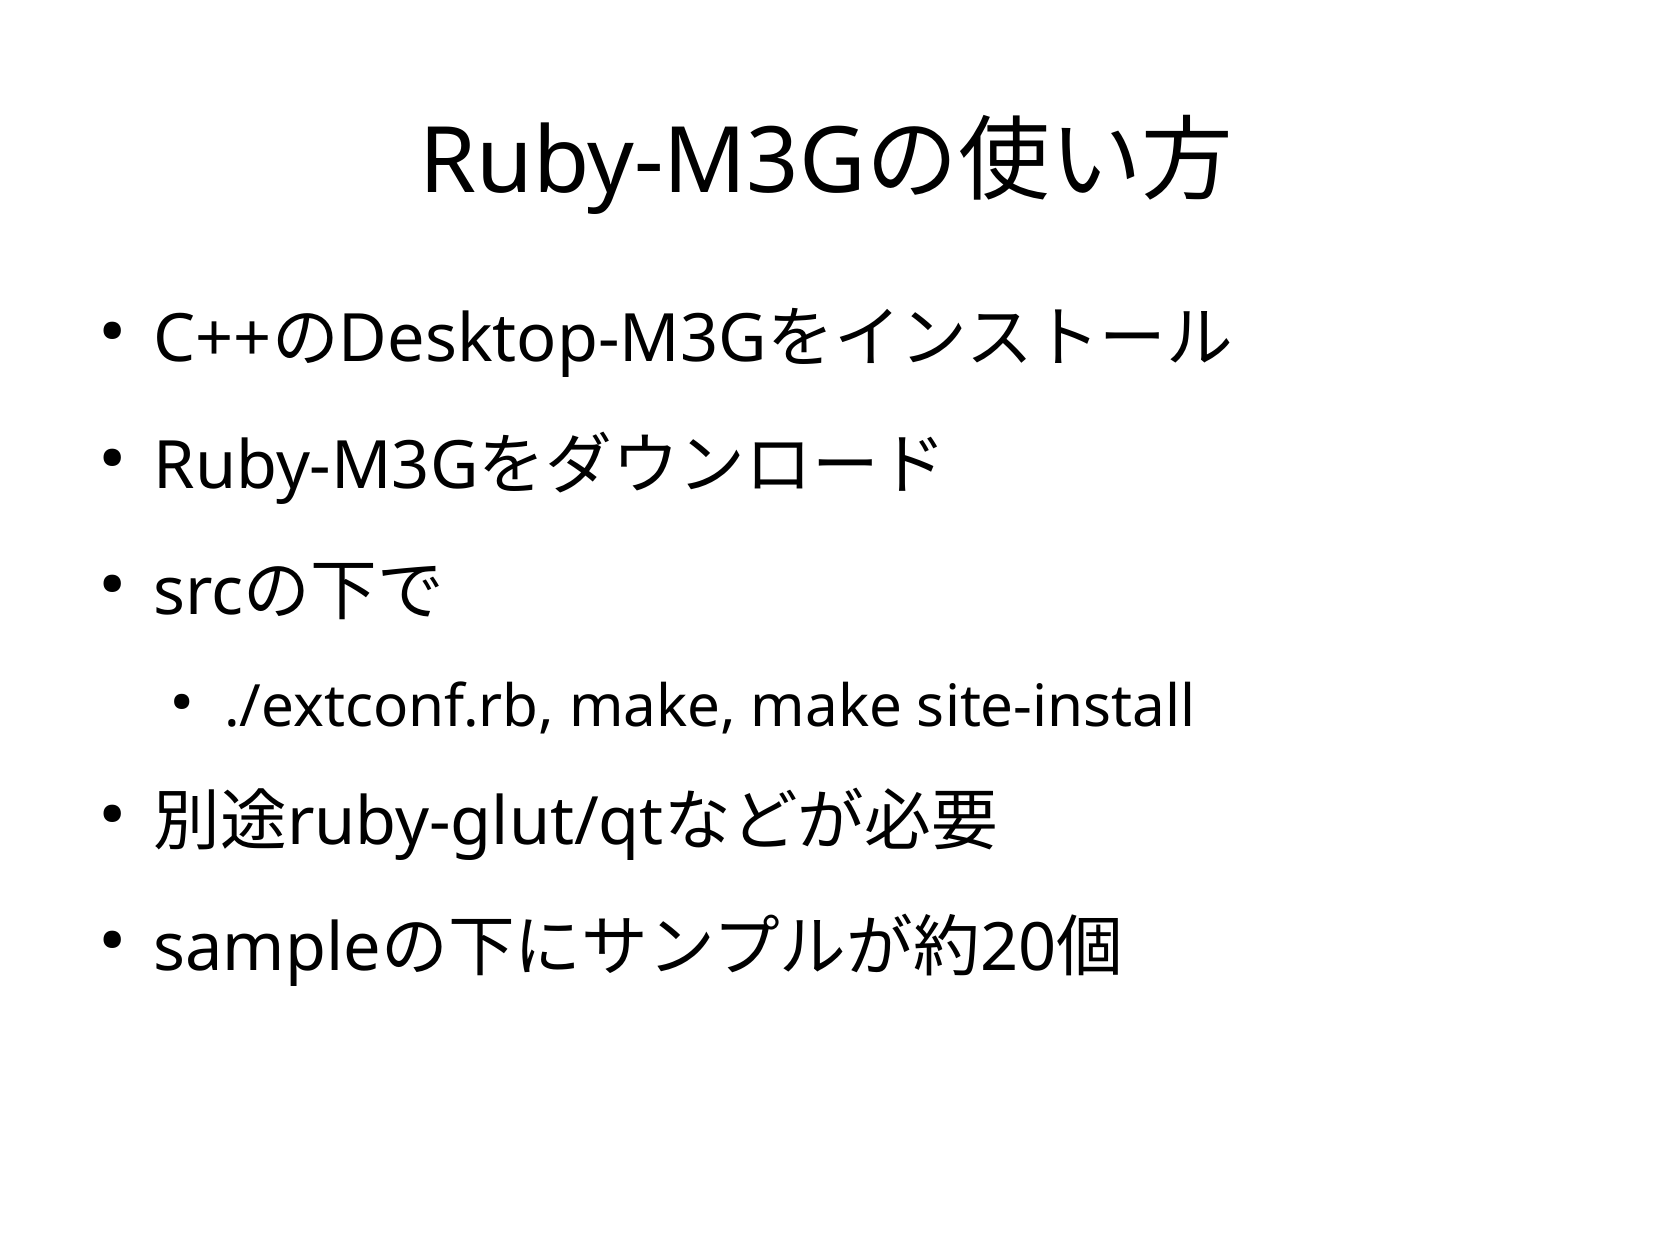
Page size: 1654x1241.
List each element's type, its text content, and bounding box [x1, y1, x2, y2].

title Ruby-M3Gの使い方 [82, 56, 1571, 250]
list C++のDesktop-M3Gをインストール Ruby-M3Gをダウンロード srcの下で ./extconf.rb, make, make site-install 別途ruby-glut/qtなどが必要 sampleの下にサンプルが約20個 [82, 284, 1571, 1103]
